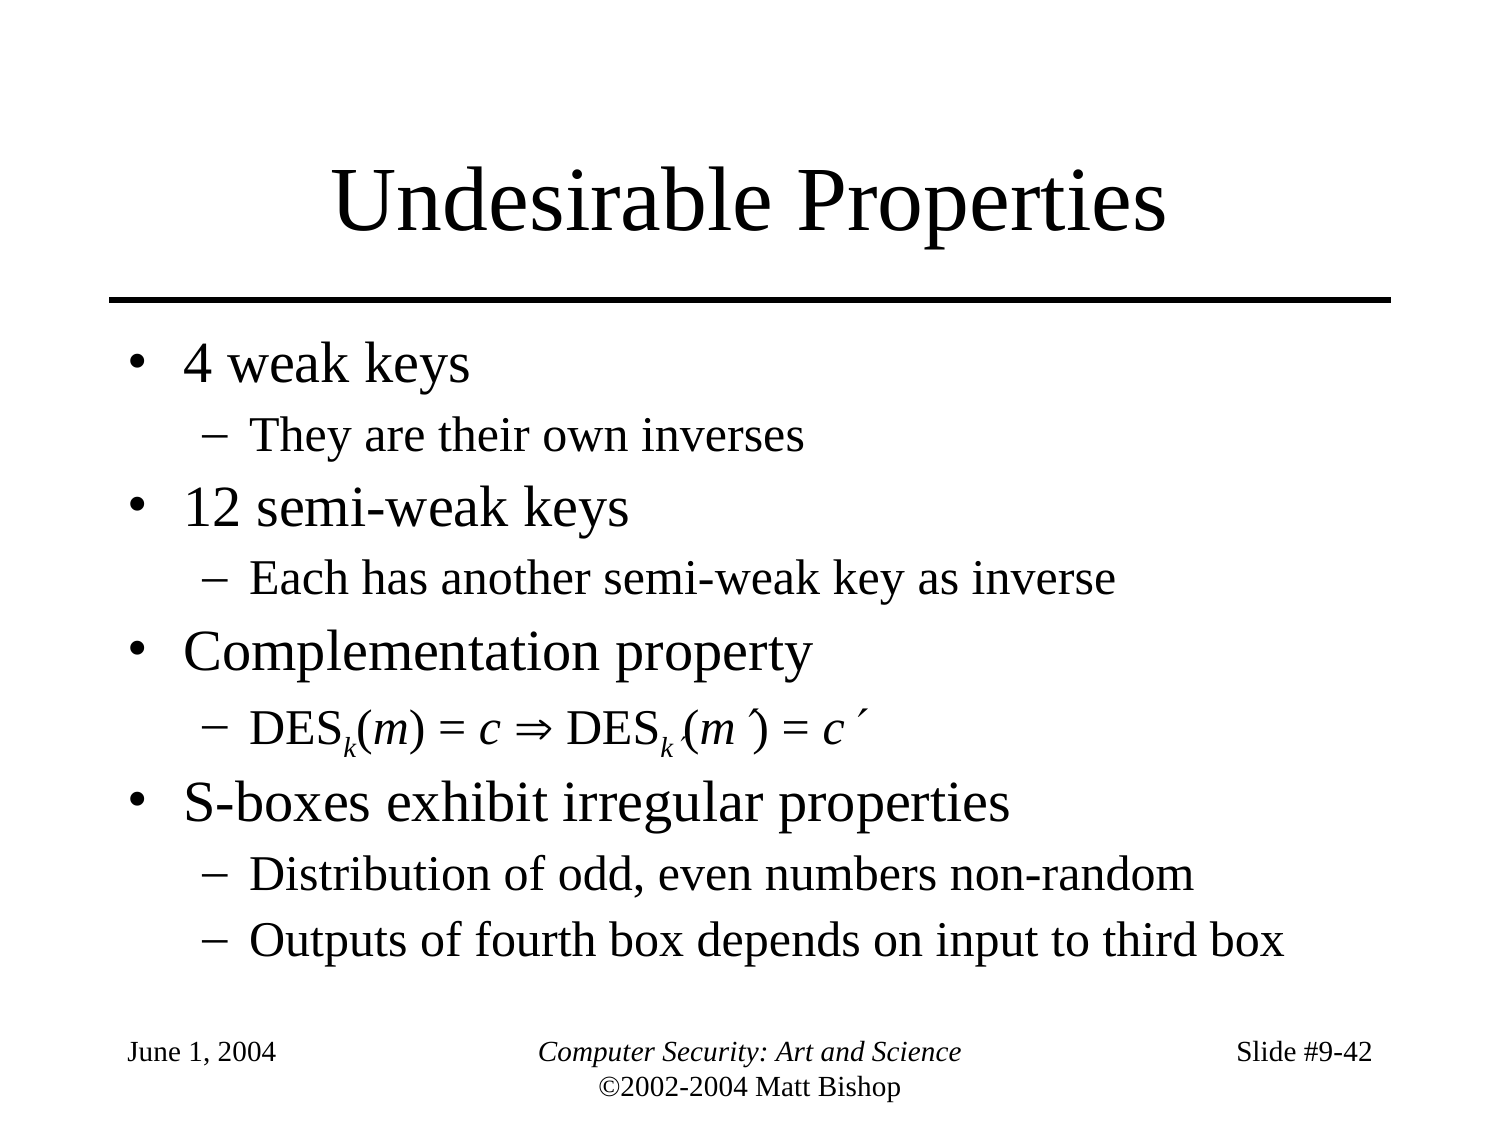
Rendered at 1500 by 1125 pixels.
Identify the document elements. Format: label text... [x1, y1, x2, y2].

list 4 weak keys They are their own inverses 12 semi-weak keys Each has another semi-weak key as inverse Complementation property DESk(m) = c  DESk(m) = c S-boxes exhibit irregular properties Distribution of odd, even numbers non-random Outputs of fourth box depends on input to third box [112, 324, 1388, 1000]
title Undesirable Properties [112, 99, 1388, 288]
